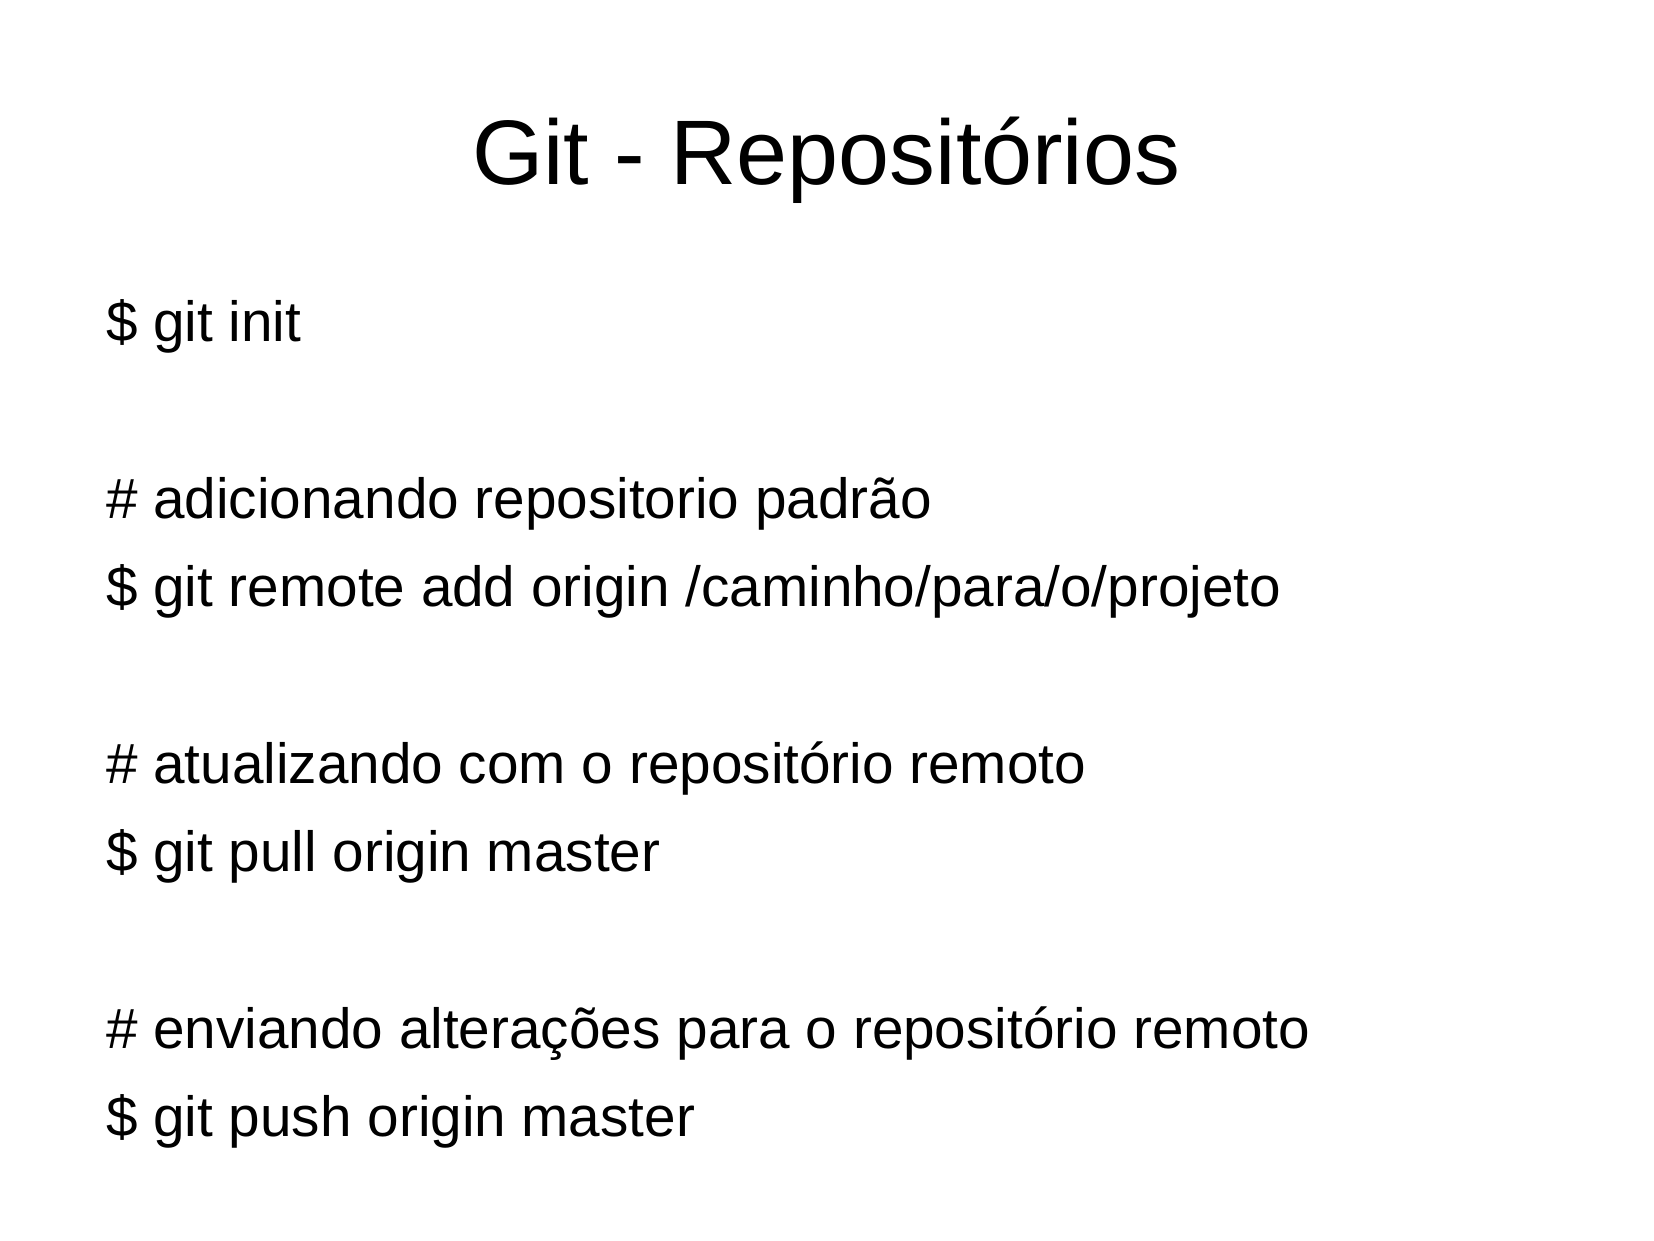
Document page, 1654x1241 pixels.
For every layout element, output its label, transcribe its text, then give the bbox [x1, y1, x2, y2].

title Git - Repositórios [82, 49, 1571, 257]
list $ git init # adicionando repositorio padrão $ git remote add origin /caminho/para/o/projeto # atualizando com o repositório remoto $ git pull origin master # enviando alterações para o repositório remoto $ git push origin master [106, 290, 1572, 1158]
